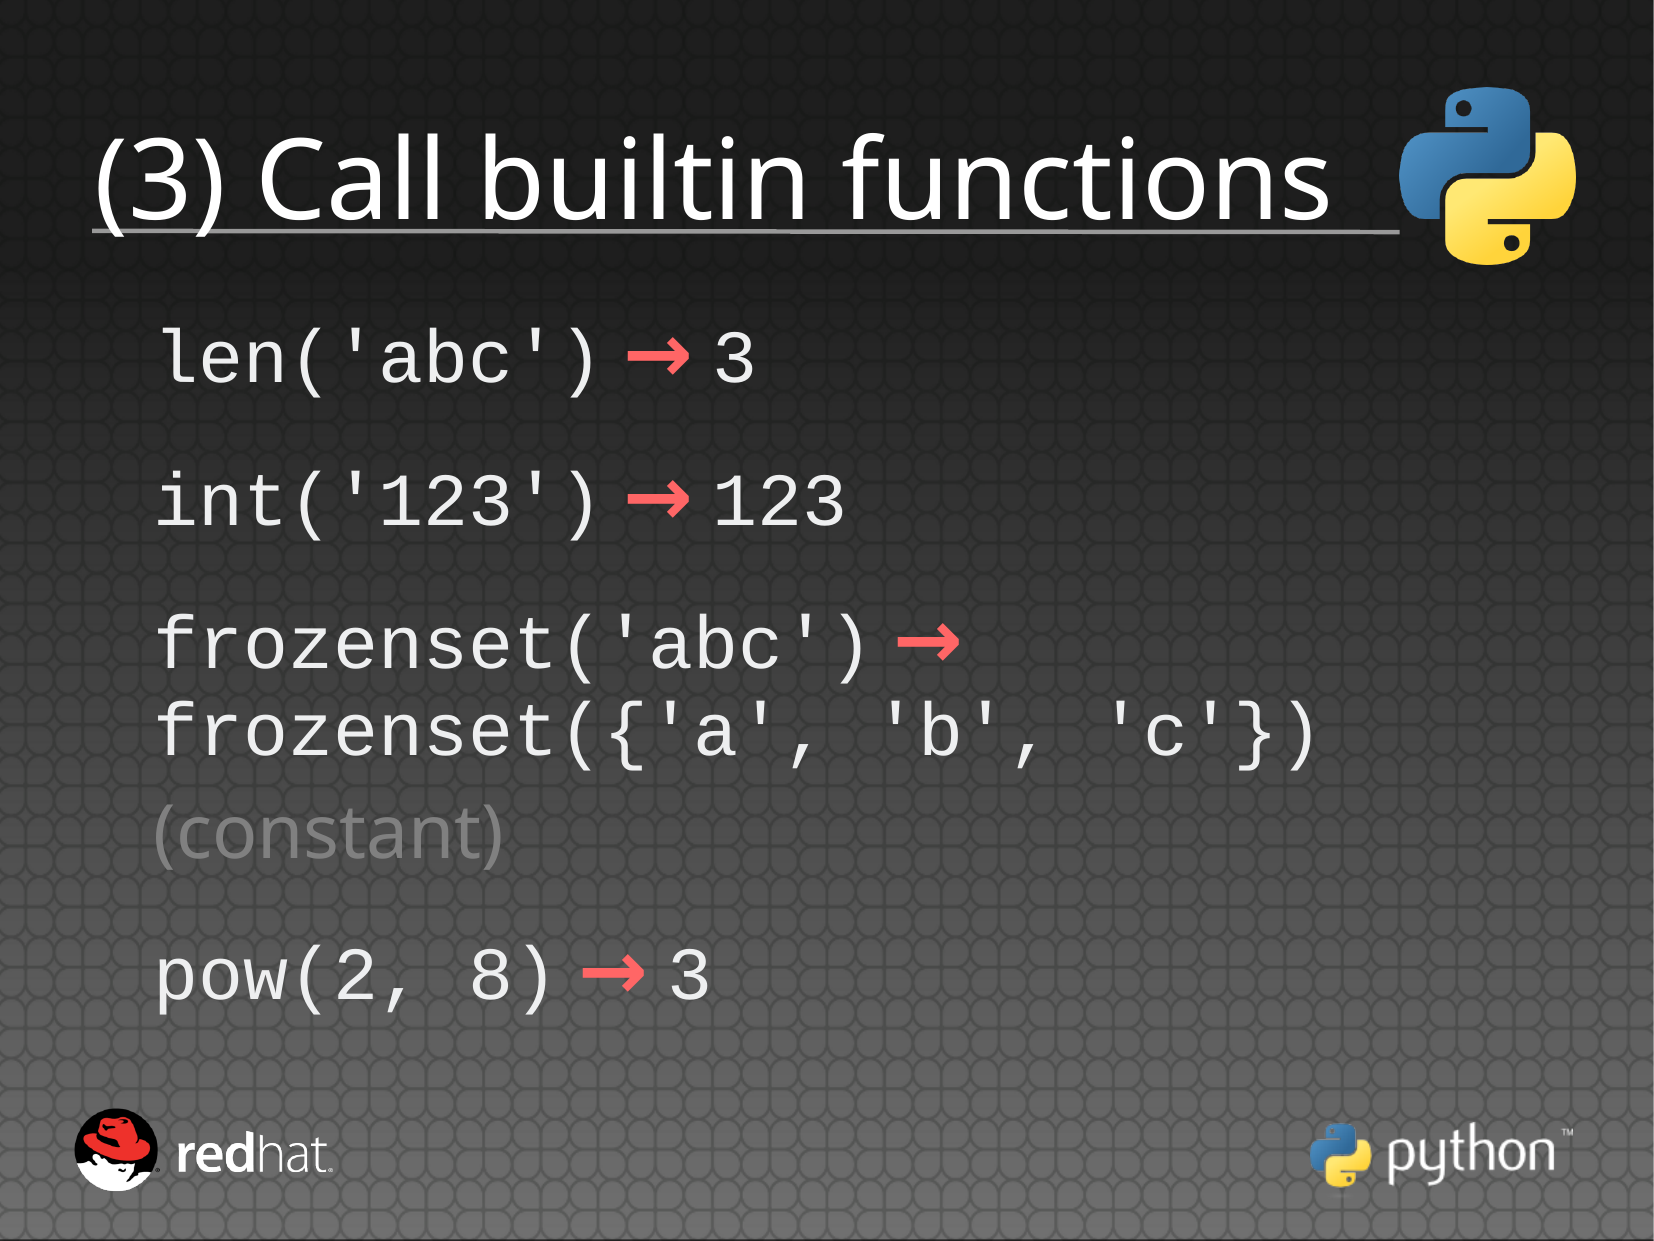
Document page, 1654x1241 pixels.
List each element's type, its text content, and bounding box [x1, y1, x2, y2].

title (3) Call builtin functions [94, 100, 1426, 251]
list len('abc') → 3 int('123') → 123 frozenset('abc') → frozenset({'a', 'b', 'c'}) (constant) pow(2, 8) → 3 [82, 293, 1571, 1080]
picture [0, 0, 1654, 1241]
